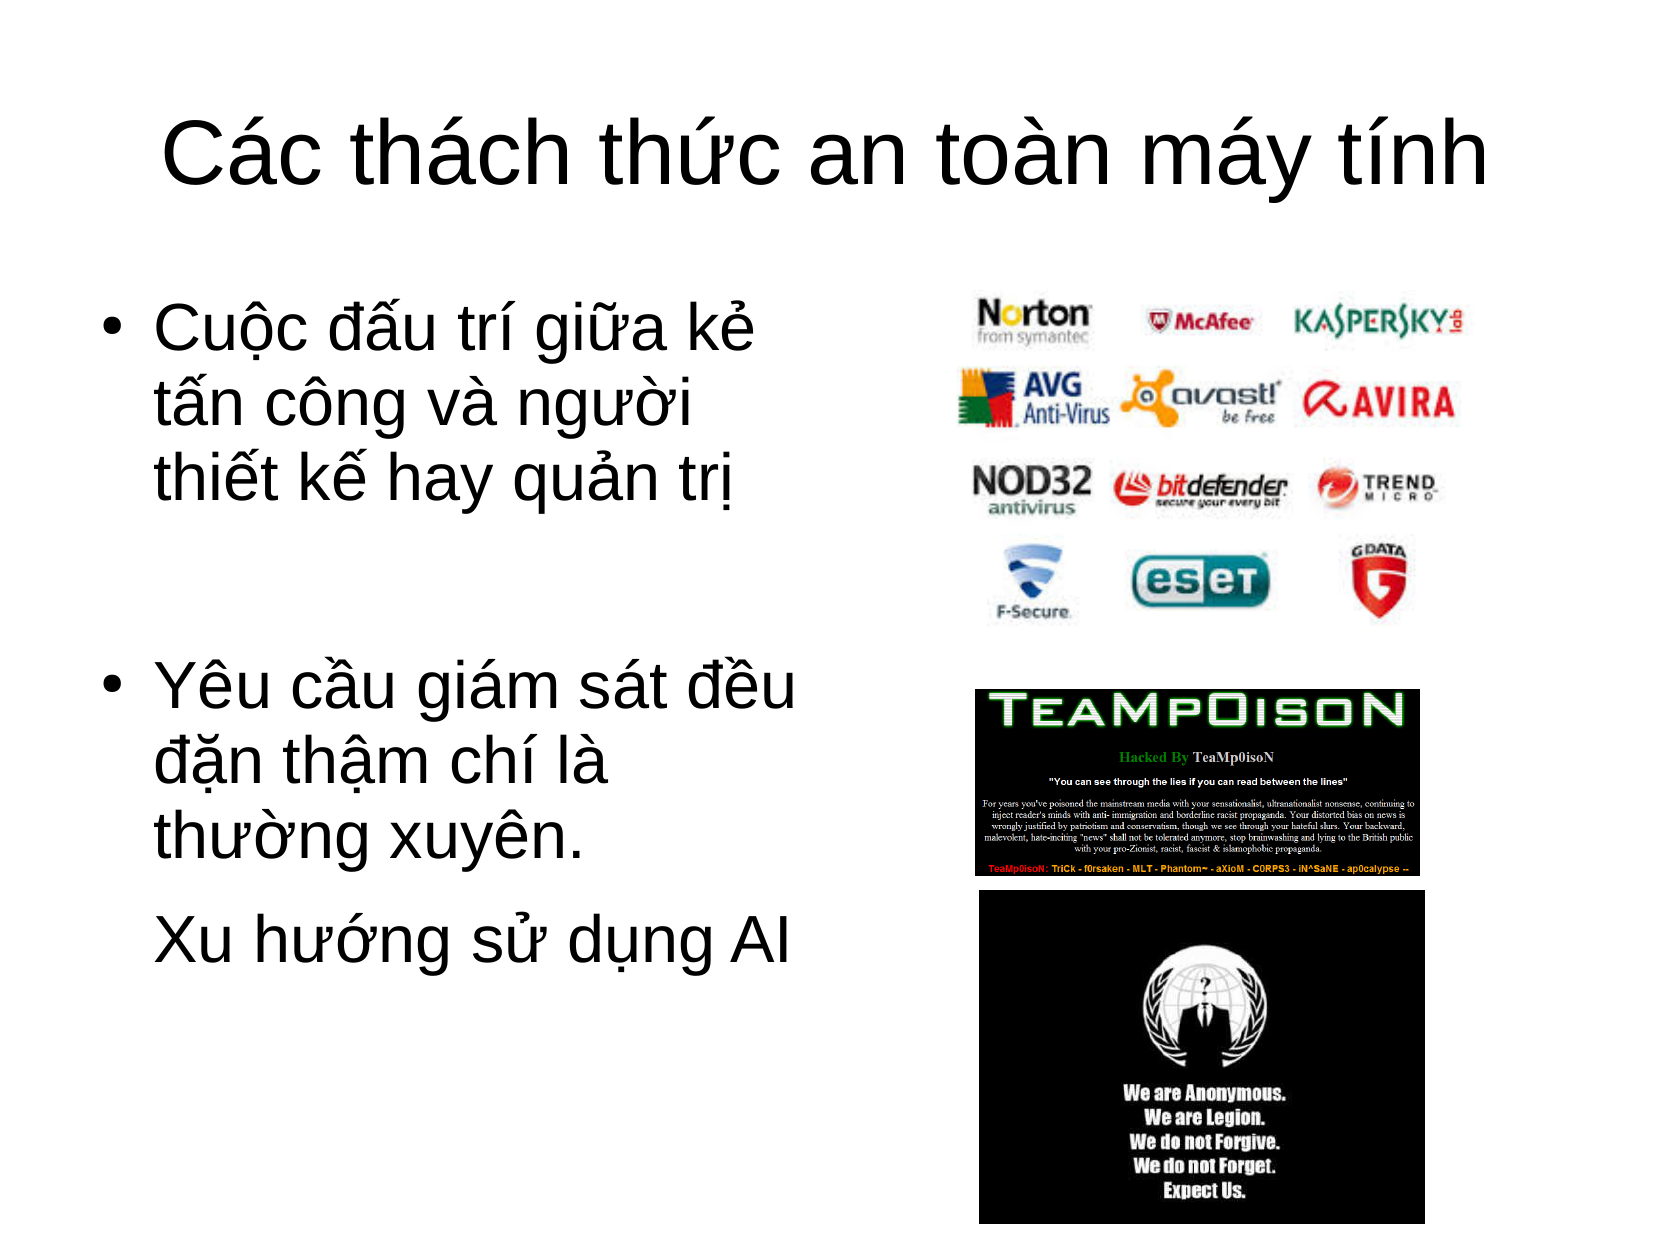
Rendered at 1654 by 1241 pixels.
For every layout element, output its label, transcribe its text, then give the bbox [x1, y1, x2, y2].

list Cuộc đấu trí giữa kẻ tấn công và người thiết kế hay quản trị Yêu cầu giám sát đều đặn thậm chí là thường xuyên. Xu hướng sử dụng AI [82, 290, 809, 1010]
picture [942, 290, 1475, 634]
picture [979, 890, 1425, 1224]
title Các thách thức an toàn máy tính [82, 49, 1571, 257]
picture [975, 689, 1420, 876]
